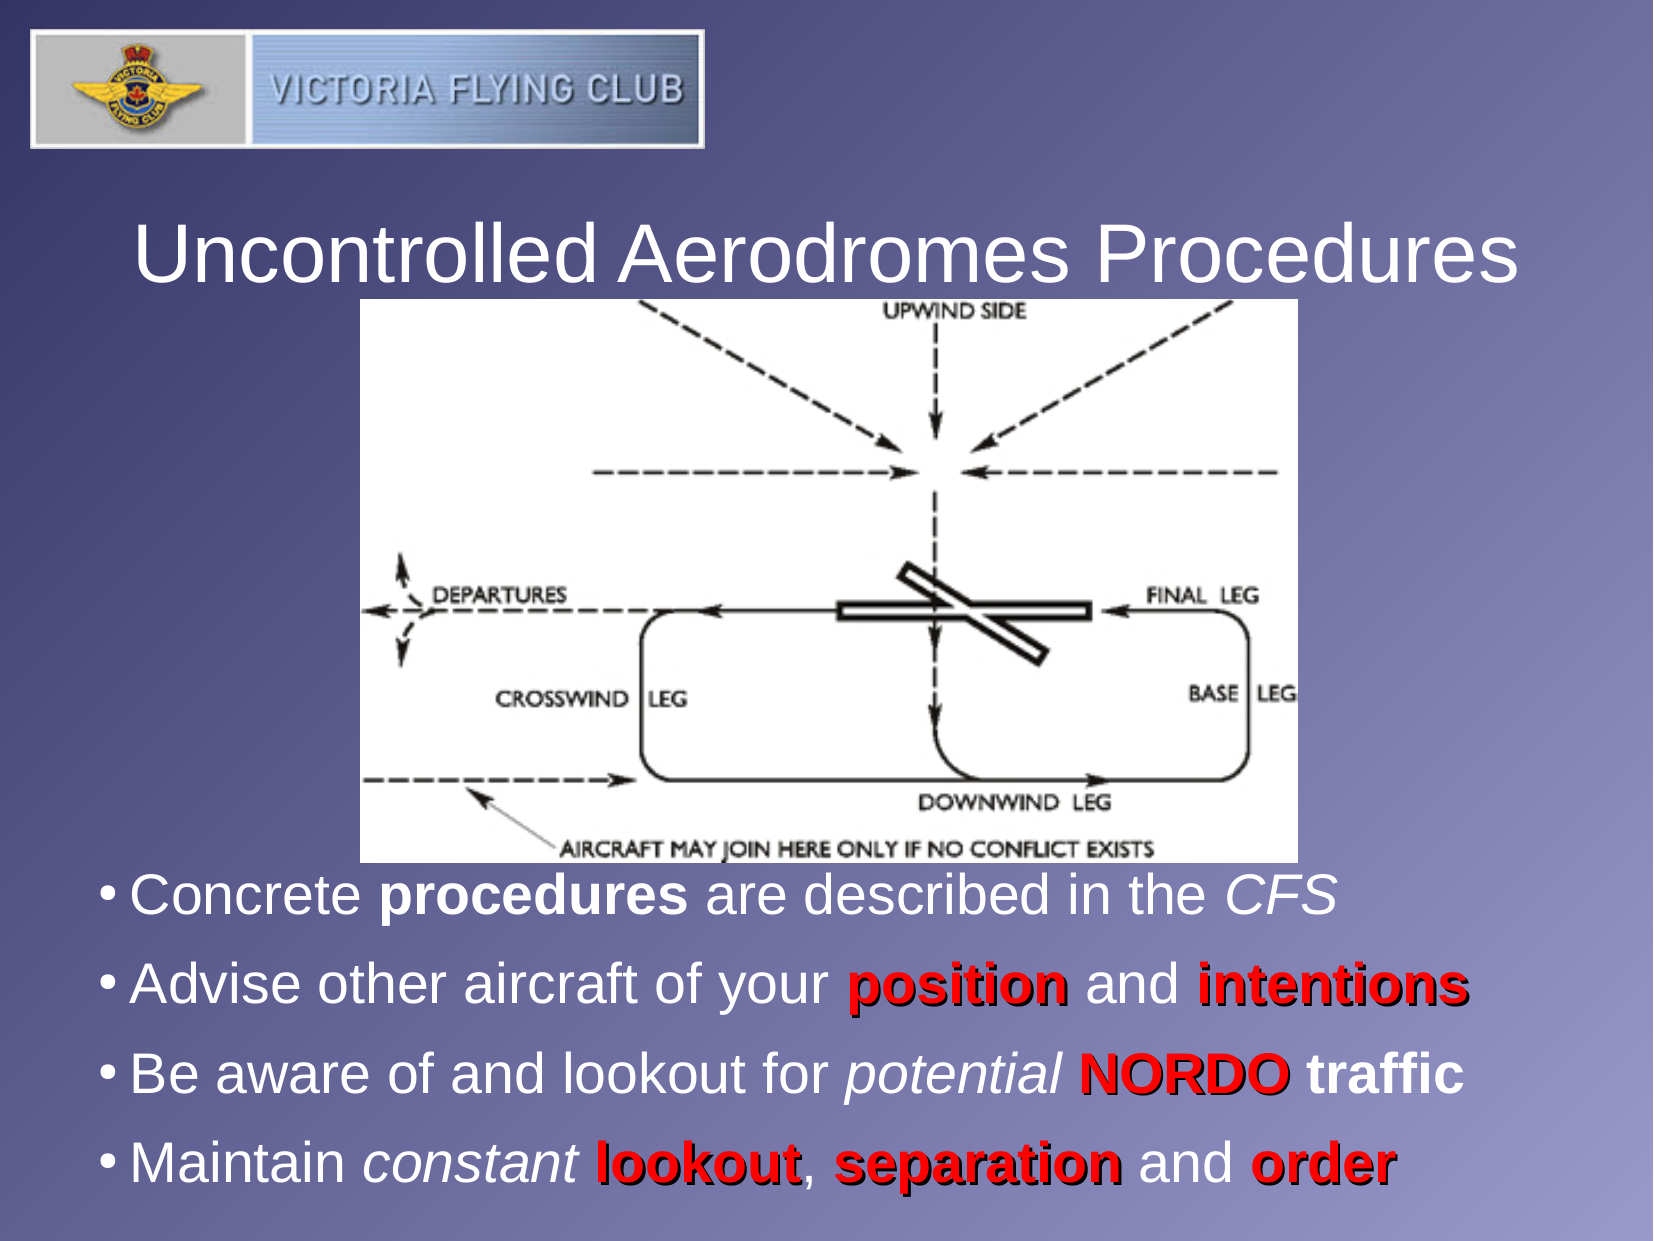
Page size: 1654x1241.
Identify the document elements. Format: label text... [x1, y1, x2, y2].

picture [30, 29, 705, 149]
list Concrete procedures are described in the CFS Advise other aircraft of your position and intentions Be aware of and lookout for potential NORDO traffic Maintain constant lookout, separation and order [82, 862, 1571, 1201]
title Uncontrolled Aerodromes Procedures [82, 150, 1571, 358]
picture [360, 299, 1298, 862]
